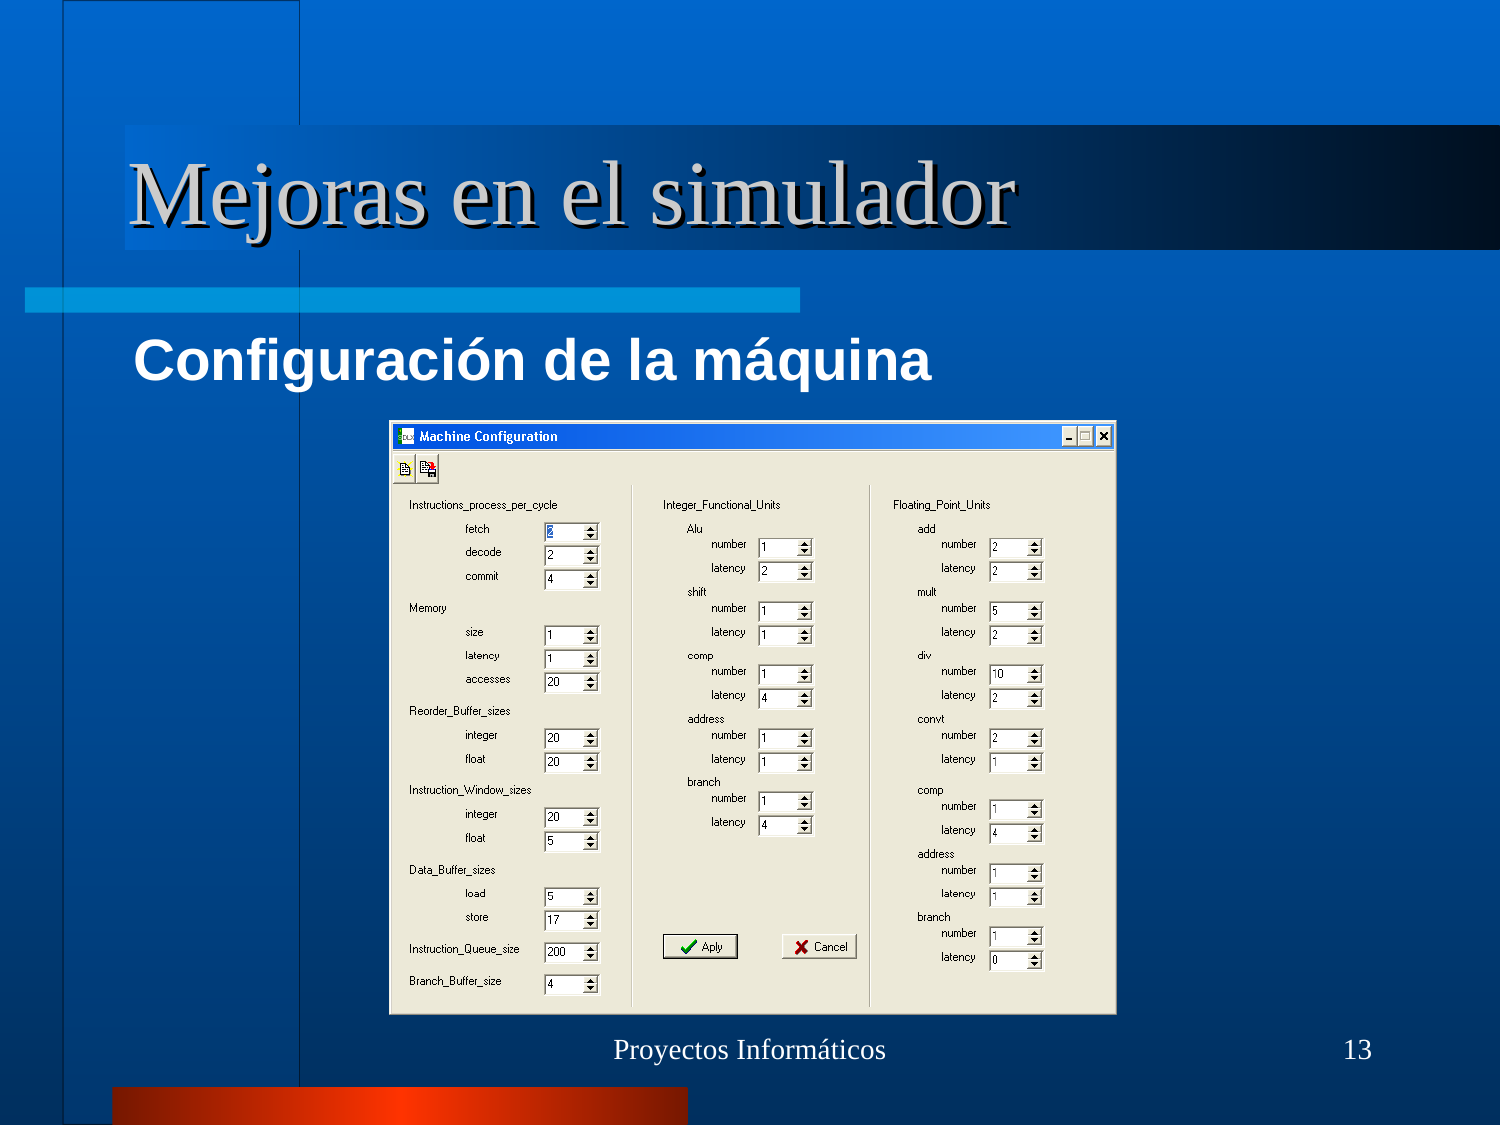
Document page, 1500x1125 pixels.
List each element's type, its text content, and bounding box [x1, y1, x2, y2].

list Configuración de la máquina [117, 326, 1104, 410]
picture [389, 420, 1117, 1015]
title Mejoras en el simulador [112, 99, 1388, 288]
